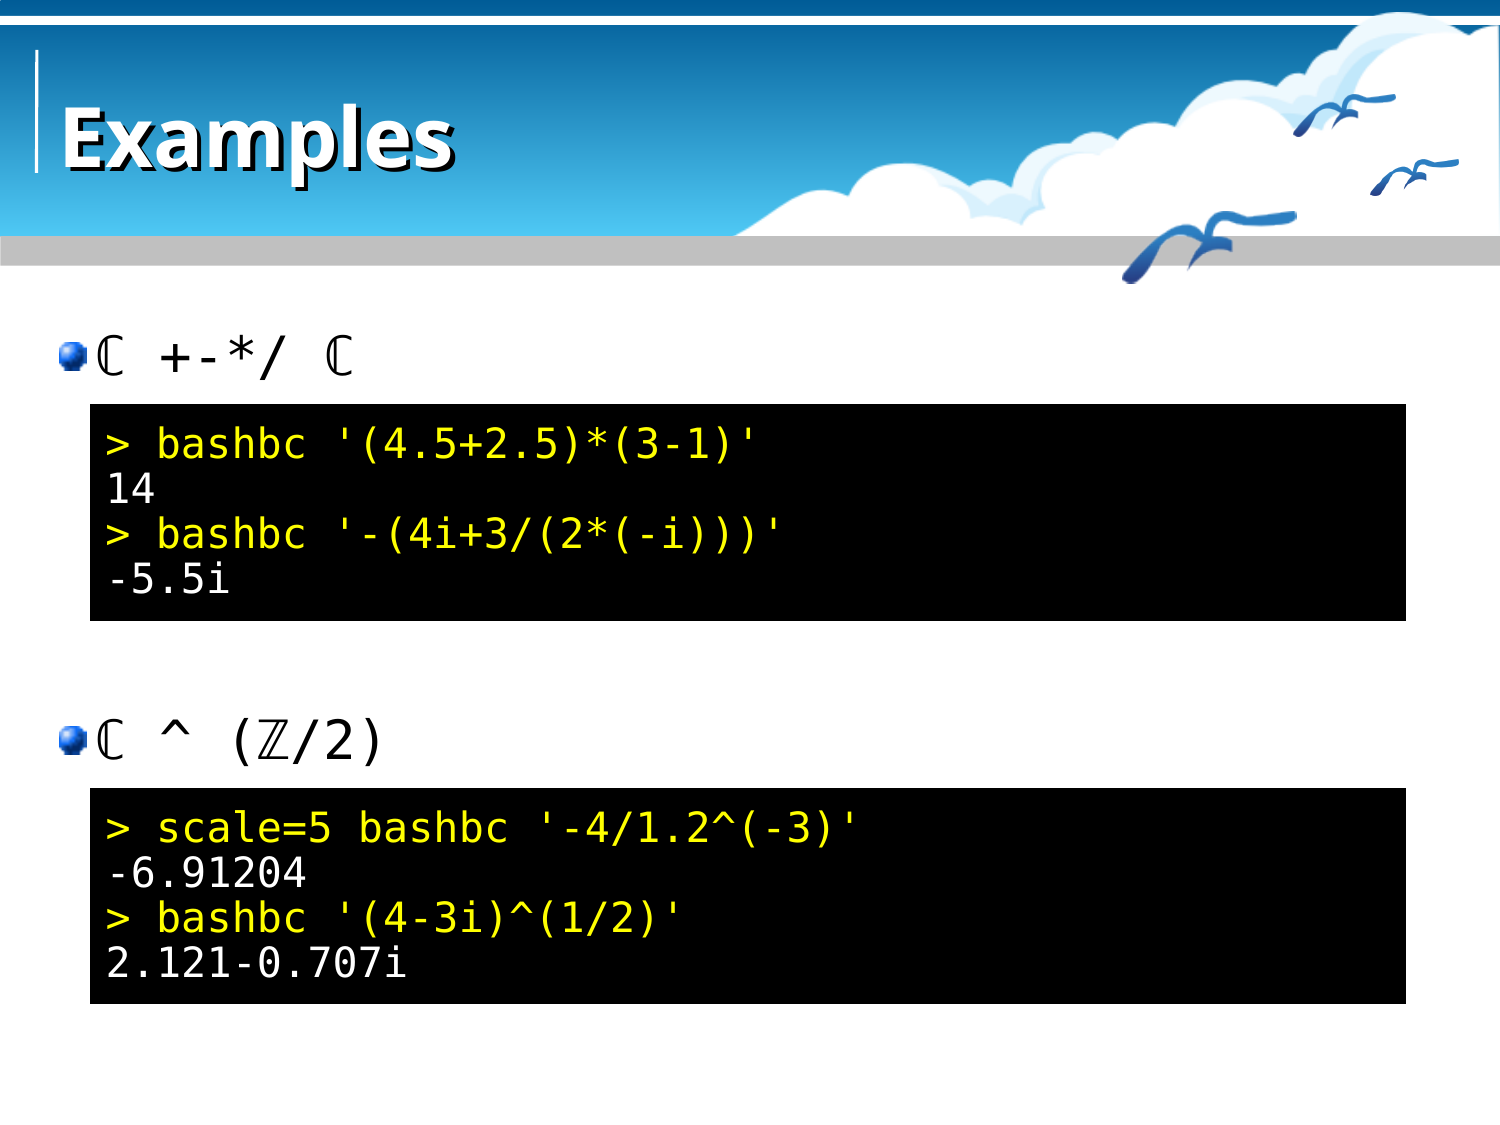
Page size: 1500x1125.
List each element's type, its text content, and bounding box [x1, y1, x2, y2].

text_box > bashbc '(4.5+2.5)*(3-1)' 14 > bashbc '-(4i+3/(2*(-i)))' -5.5i [90, 404, 1406, 621]
title Examples [59, 86, 1465, 186]
text_box > scale=5 bashbc '-4/1.2^(-3)' -6.91204 > bashbc '(4-3i)^(1/2)' 2.121-0.707i [90, 788, 1406, 1004]
list ℂ +-*/ ℂ ℂ ^ (ℤ/2) [59, 324, 1447, 1105]
picture [730, 12, 1500, 284]
